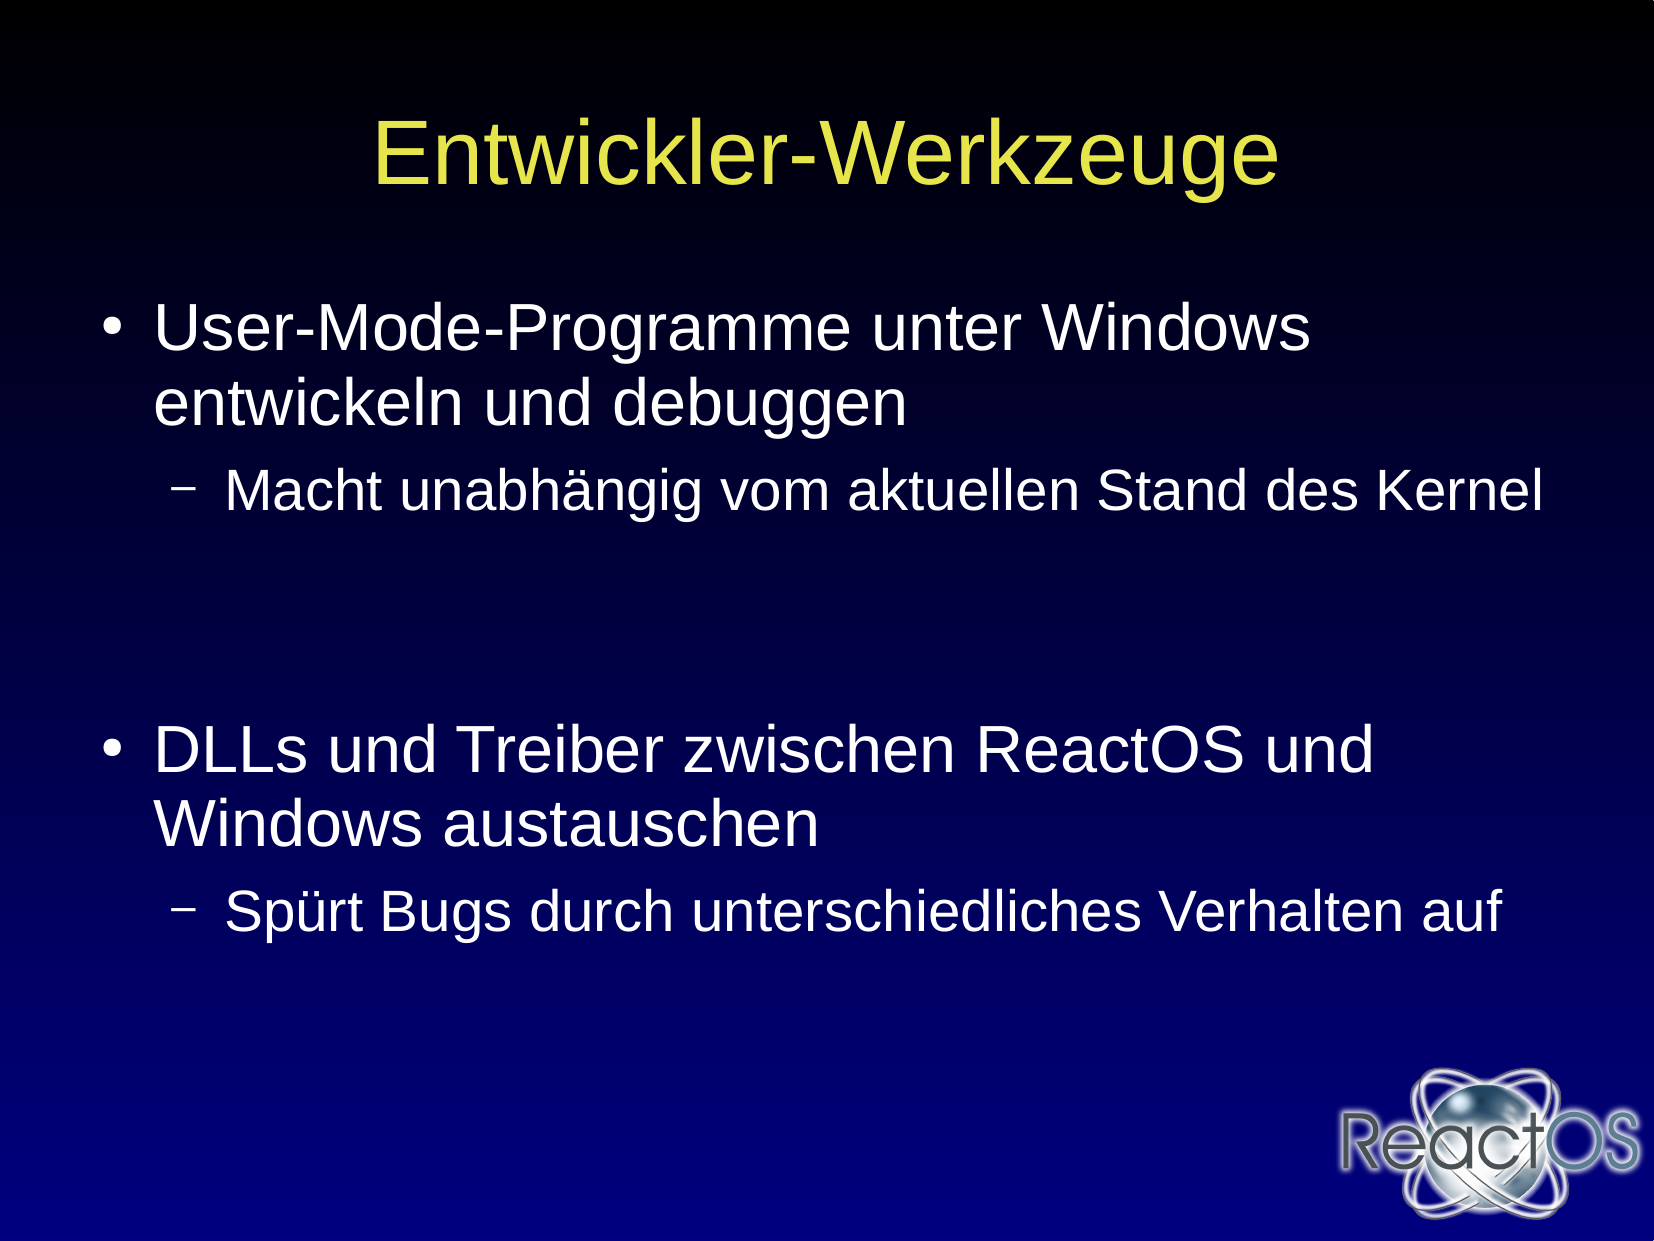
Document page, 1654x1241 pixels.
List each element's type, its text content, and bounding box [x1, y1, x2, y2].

title Entwickler-Werkzeuge [82, 49, 1571, 257]
picture [1328, 1055, 1654, 1235]
list User-Mode-Programme unter Windows entwickeln und debuggen Macht unabhängig vom aktuellen Stand des Kernel DLLs und Treiber zwischen ReactOS und Windows austauschen Spürt Bugs durch unterschiedliches Verhalten auf [82, 290, 1571, 1010]
